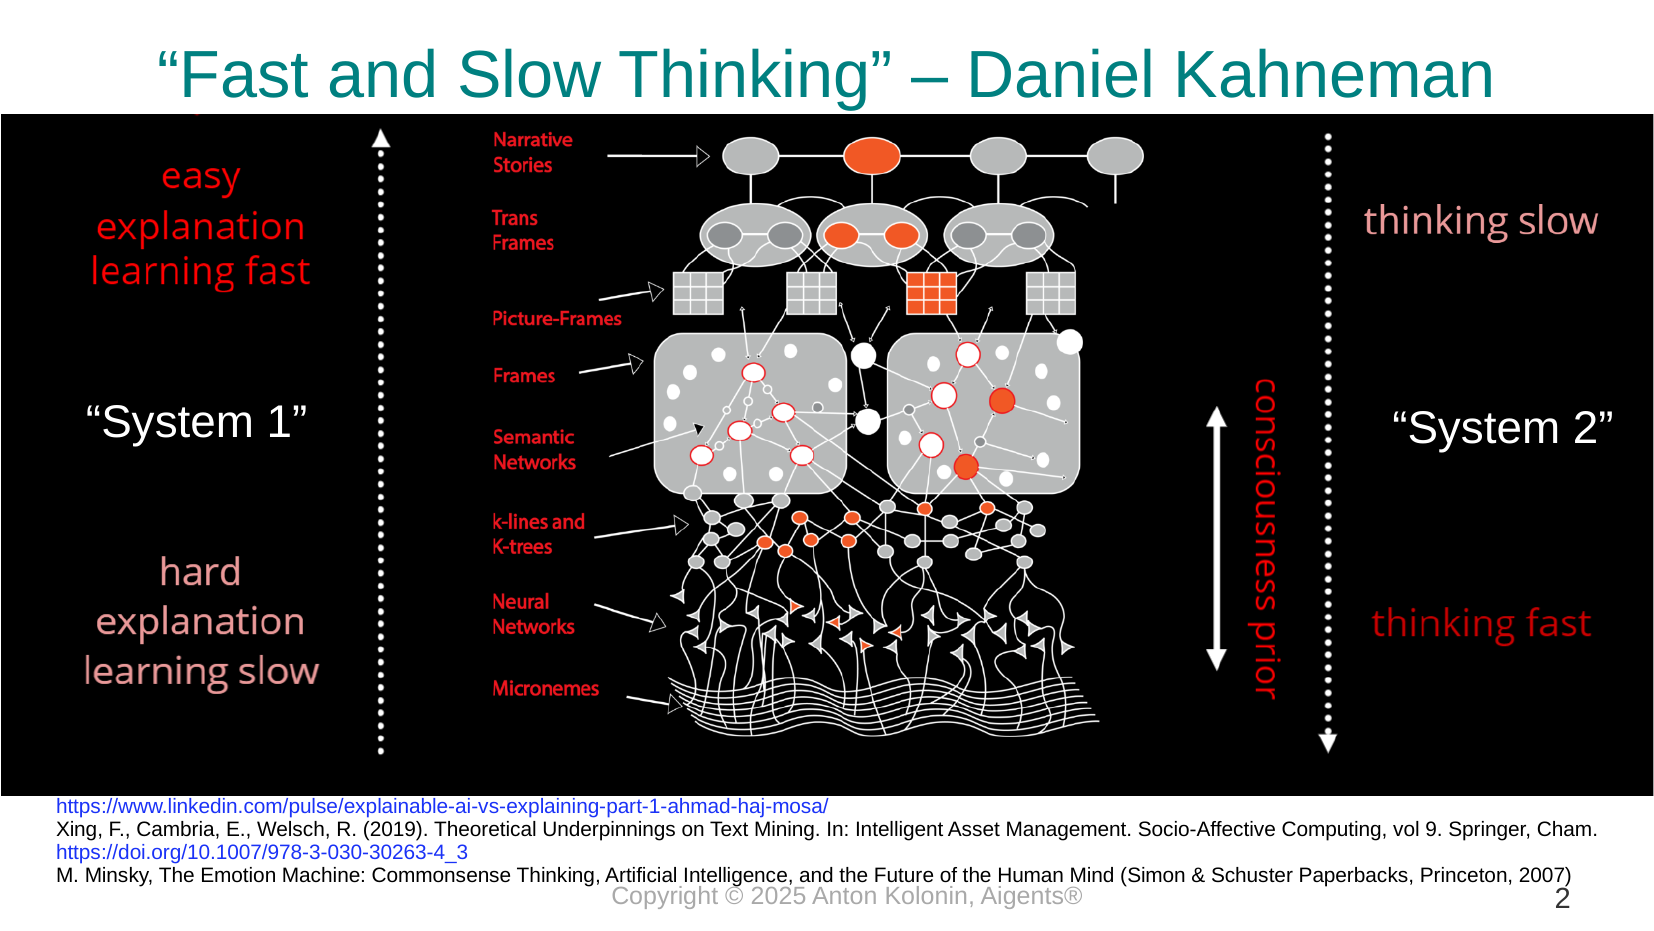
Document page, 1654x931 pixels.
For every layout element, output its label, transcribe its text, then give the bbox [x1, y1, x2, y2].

text_box https://www.linkedin.com/pulse/explainable-ai-vs-explaining-part-1-ahmad-haj-mosa/ Xing, F., Cambria, E., Welsch, R. (2019). Theoretical Underpinnings on Text Mining. In: Intelligent Asset Management. Socio-Affective Computing, vol 9. Springer, Cham. https://doi.org/10.1007/978-3-030-30263-4_3 M. Minsky, The Emotion Machine: Commonsense Thinking, Artificial Intelligence, and the Future of the Human Mind (Simon & Schuster Paperbacks, Princeton, 2007) [41, 787, 1654, 907]
picture [1, 114, 1654, 796]
text_box “System 2” [1377, 394, 1629, 461]
text_box “Fast and Slow Thinking” – Daniel Kahneman [0, 2, 1654, 146]
text_box “System 1” [71, 388, 322, 455]
